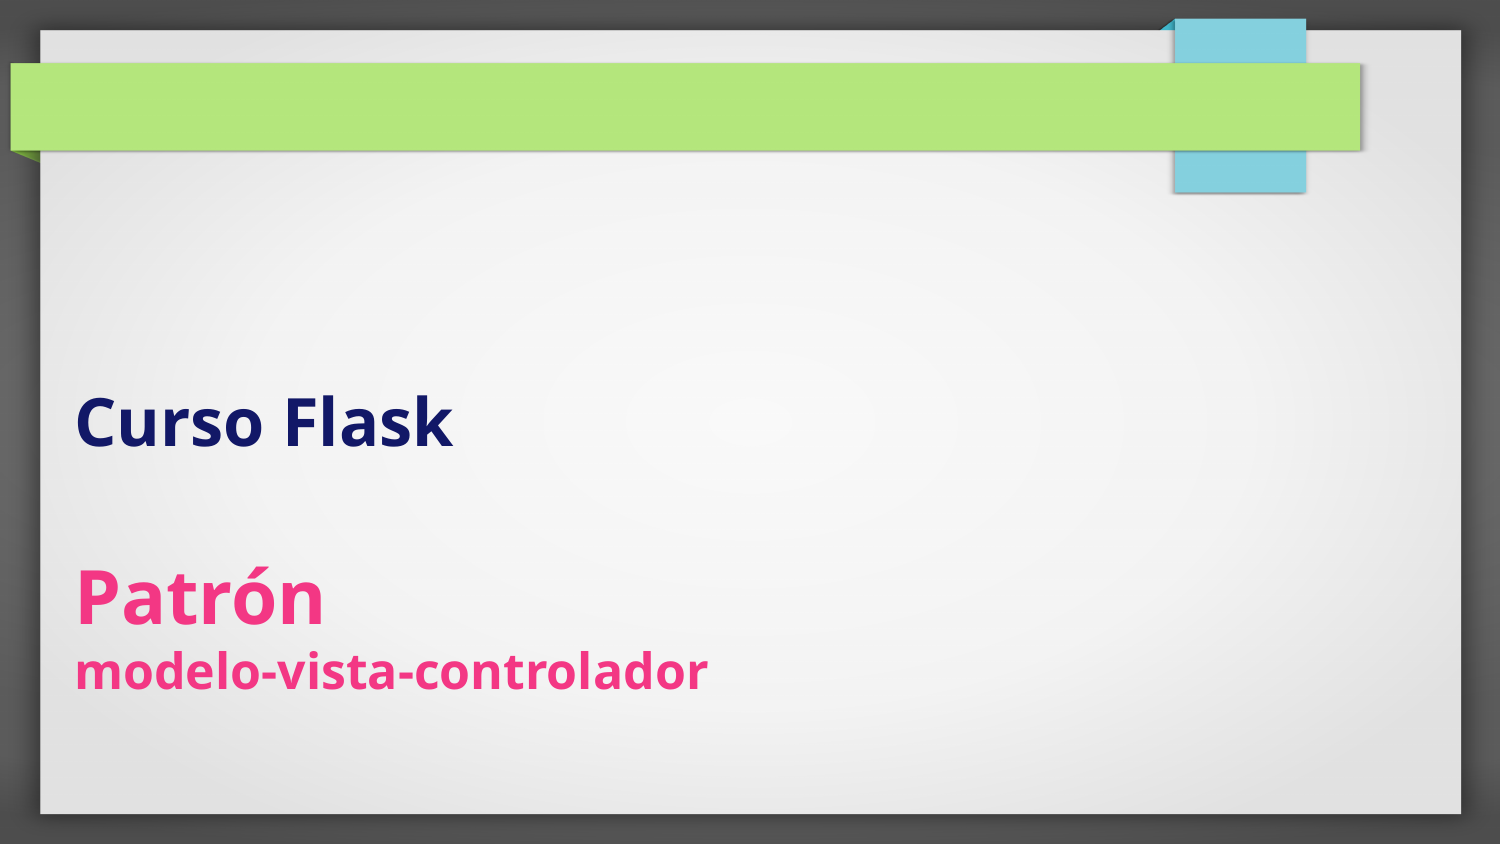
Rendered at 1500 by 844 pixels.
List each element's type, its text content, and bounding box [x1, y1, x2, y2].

picture [0, 0, 1500, 844]
title Curso Flask Patrón modelo-vista-controlador [59, 520, 863, 715]
